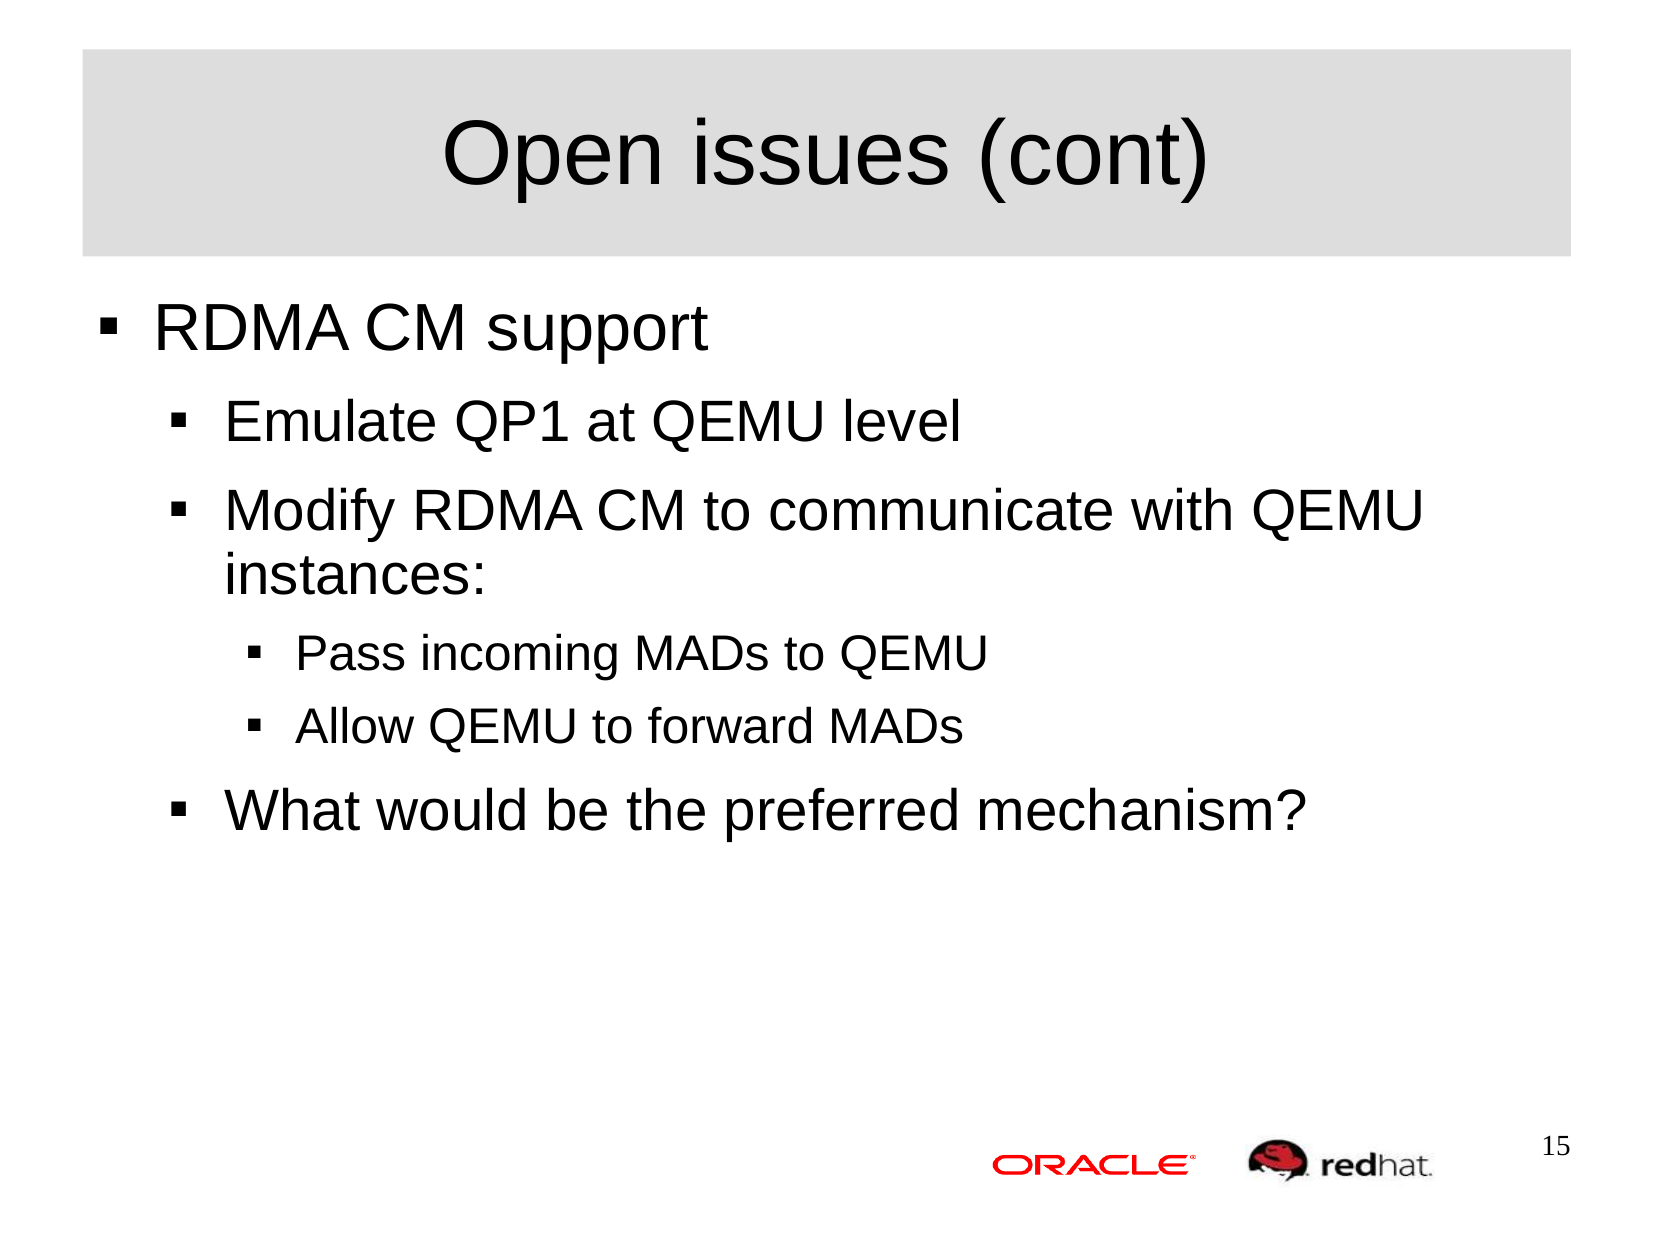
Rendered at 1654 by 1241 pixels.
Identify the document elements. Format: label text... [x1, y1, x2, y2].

picture [975, 1117, 1213, 1212]
list RDMA CM support Emulate QP1 at QEMU level Modify RDMA CM to communicate with QEMU instances: Pass incoming MADs to QEMU Allow QEMU to forward MADs What would be the preferred mechanism? [82, 290, 1571, 1010]
title Open issues (cont) [82, 49, 1571, 257]
picture [1245, 1090, 1435, 1241]
